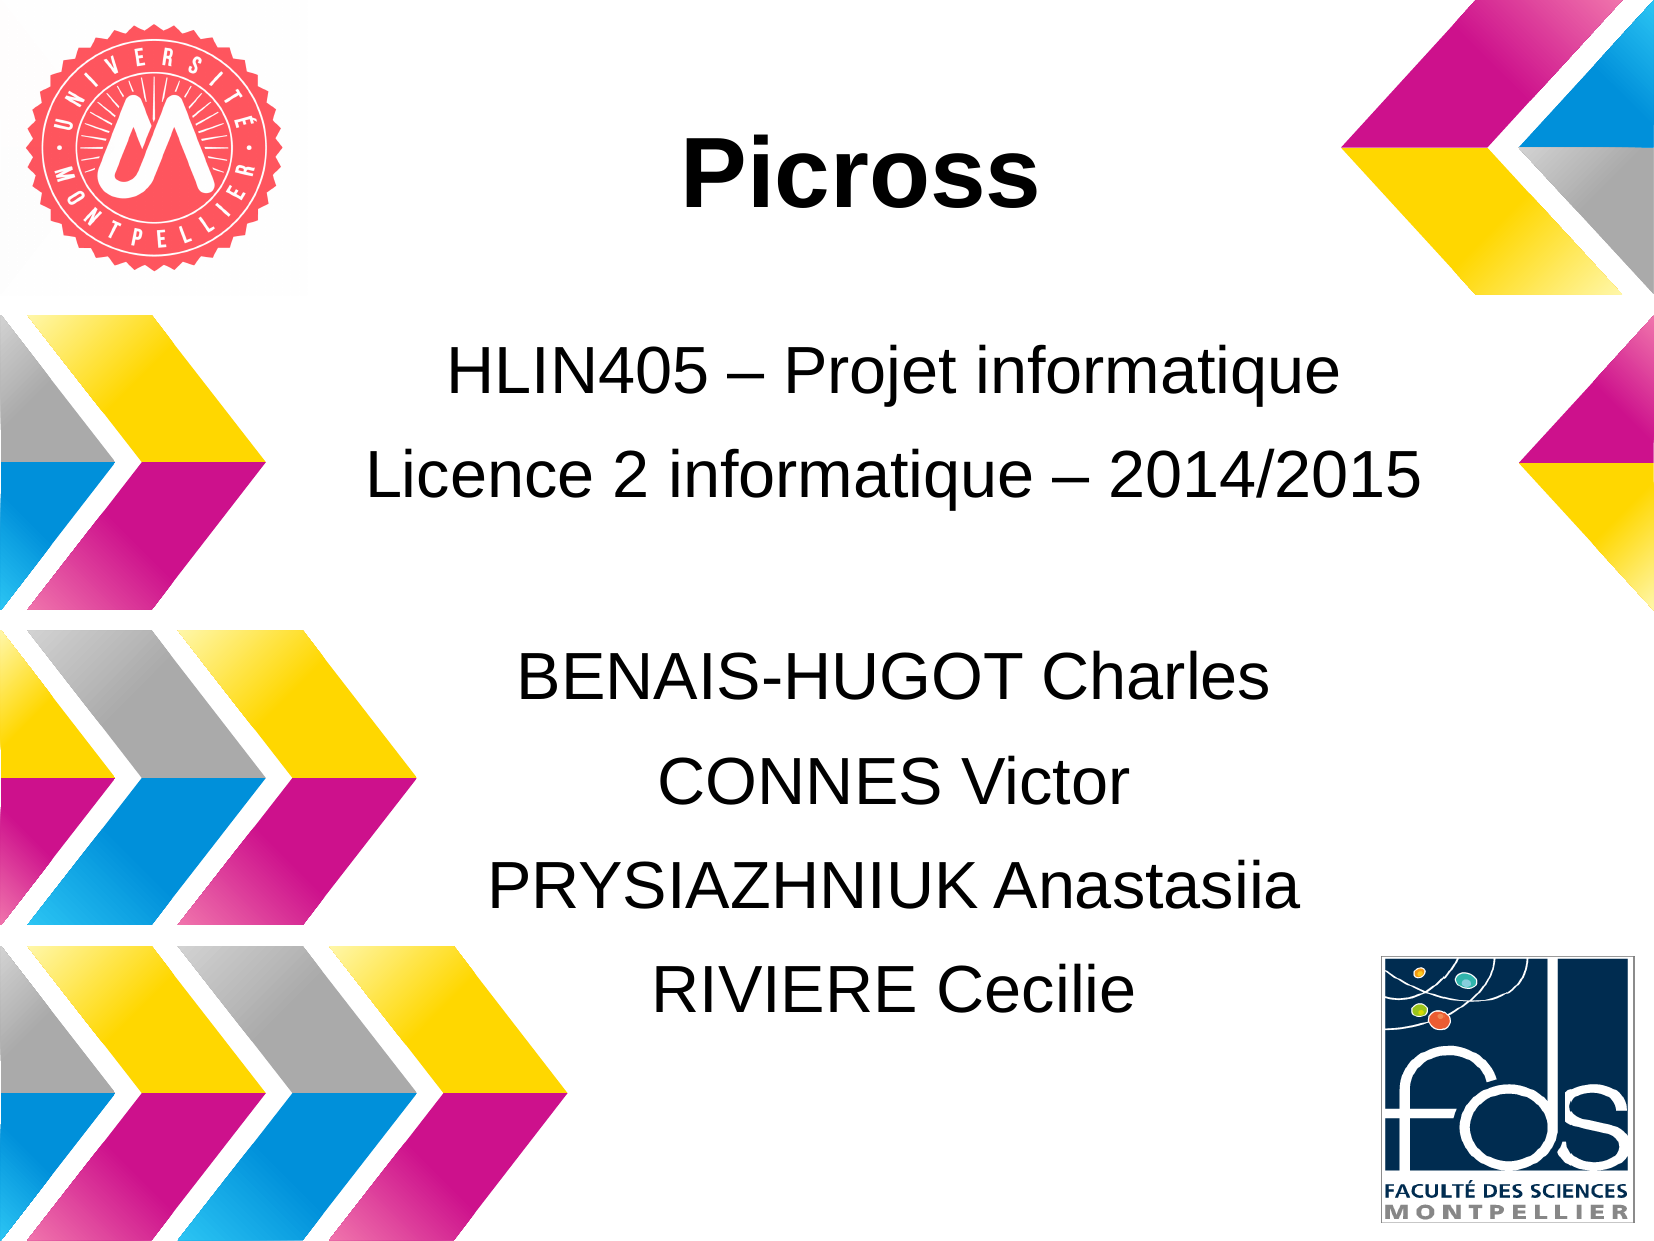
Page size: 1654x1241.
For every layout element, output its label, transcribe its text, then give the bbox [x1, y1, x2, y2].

subtitle HLIN405 – Projet informatique Licence 2 informatique – 2014/2015 [307, 329, 1465, 540]
picture [0, 0, 308, 296]
title Picross [282, 37, 1440, 304]
picture [1381, 956, 1635, 1223]
text_box BENAIS-HUGOT Charles CONNES Victor PRYSIAZHNIUK Anastasiia RIVIERE Cecilie [141, 636, 1630, 980]
